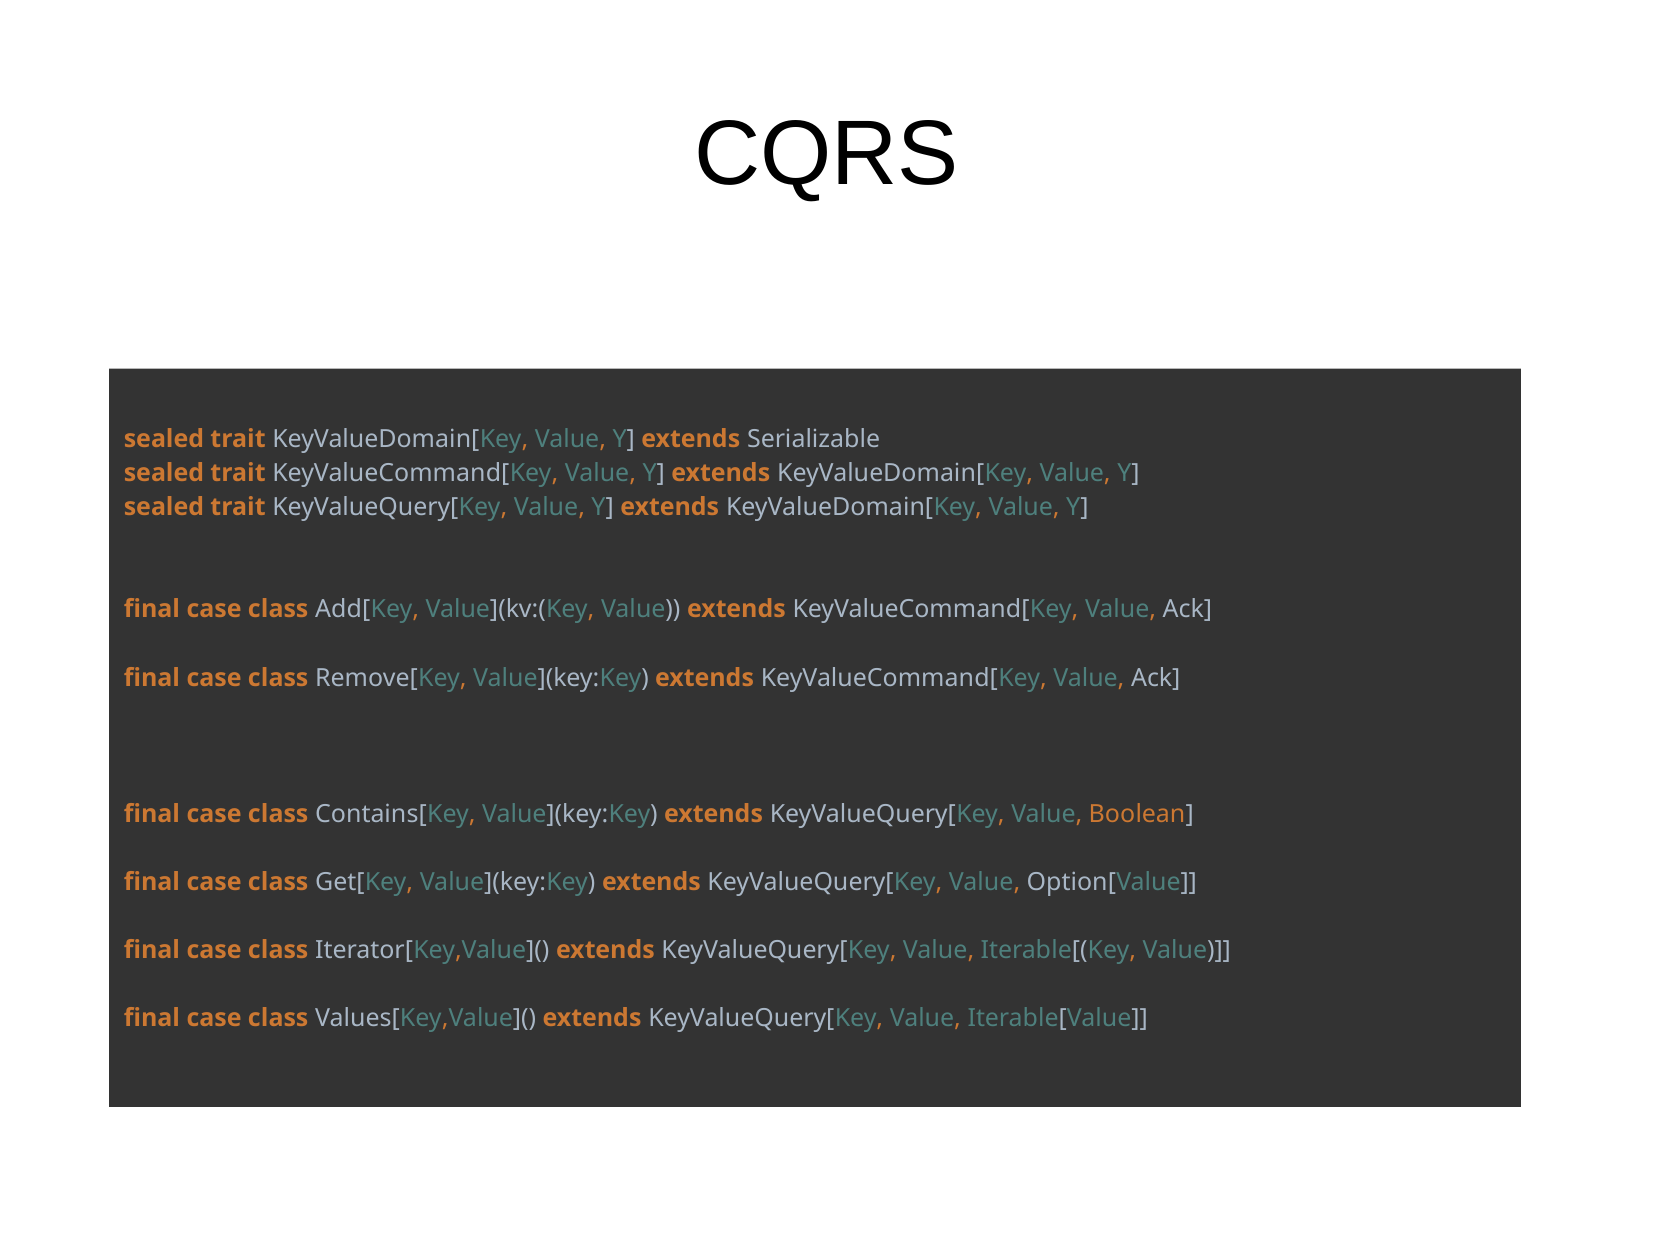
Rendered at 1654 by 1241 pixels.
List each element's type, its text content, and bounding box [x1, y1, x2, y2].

text_box sealed trait KeyValueDomain[Key, Value, Y] extends Serializable sealed trait KeyValueCommand[Key, Value, Y] extends KeyValueDomain[Key, Value, Y] sealed trait KeyValueQuery[Key, Value, Y] extends KeyValueDomain[Key, Value, Y] final case class Add[Key, Value](kv:(Key, Value)) extends KeyValueCommand[Key, Value, Ack] final case class Remove[Key, Value](key:Key) extends KeyValueCommand[Key, Value, Ack] final case class Contains[Key, Value](key:Key) extends KeyValueQuery[Key, Value, Boolean] final case class Get[Key, Value](key:Key) extends KeyValueQuery[Key, Value, Option[Value]] final case class Iterator[Key,Value]() extends KeyValueQuery[Key, Value, Iterable[(Key, Value)]] final case class Values[Key,Value]() extends KeyValueQuery[Key, Value, Iterable[Value]] [109, 368, 1521, 1107]
title CQRS [82, 49, 1571, 257]
